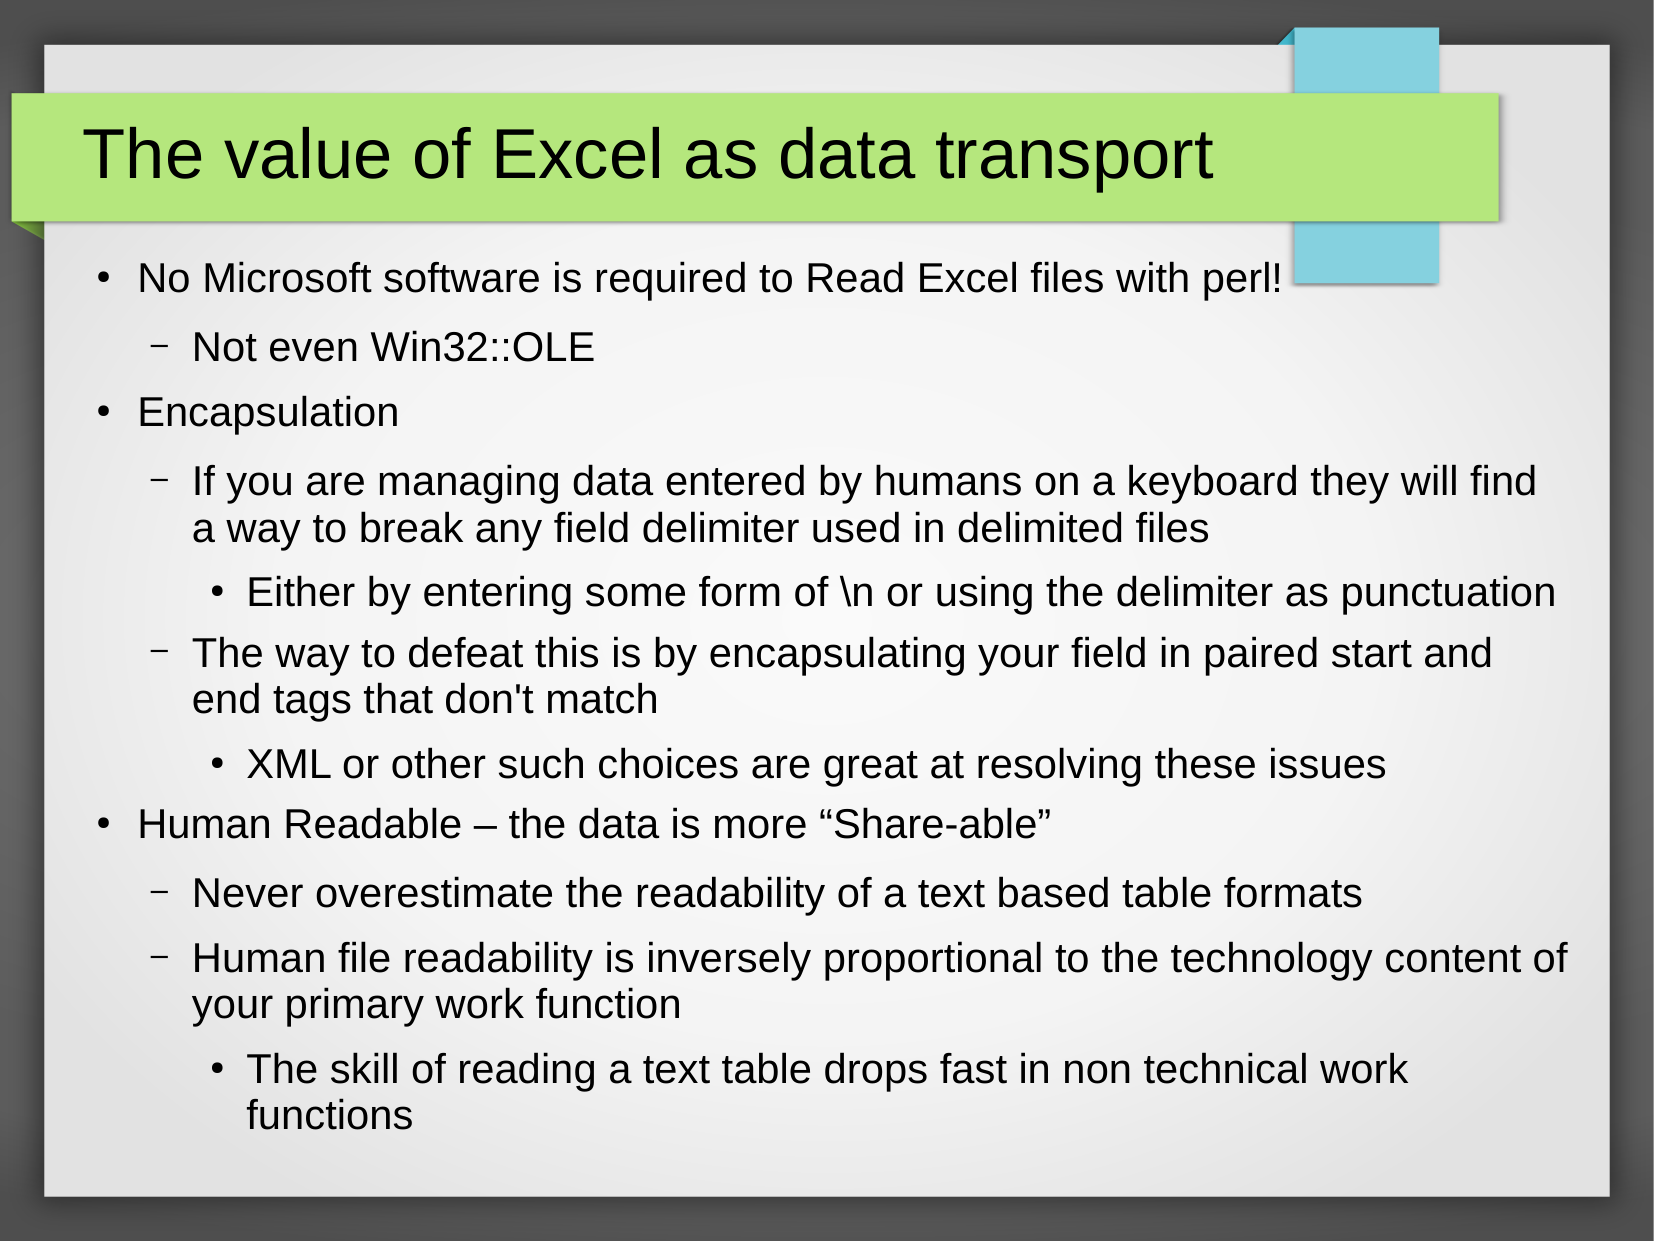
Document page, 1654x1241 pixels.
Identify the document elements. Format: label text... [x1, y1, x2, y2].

picture [0, 0, 1654, 1241]
title The value of Excel as data transport [82, 94, 1264, 213]
list No Microsoft software is required to Read Excel files with perl! Not even Win32::OLE Encapsulation If you are managing data entered by humans on a keyboard they will find a way to break any field delimiter used in delimited files Either by entering some form of \n or using the delimiter as punctuation The way to defeat this is by encapsulating your field in paired start and end tags that don't match XML or other such choices are great at resolving these issues Human Readable – the data is more “Share-able” Never overestimate the readability of a text based table formats Human file readability is inversely proportional to the technology content of your primary work function The skill of reading a text table drops fast in non technical work functions [82, 255, 1571, 1156]
